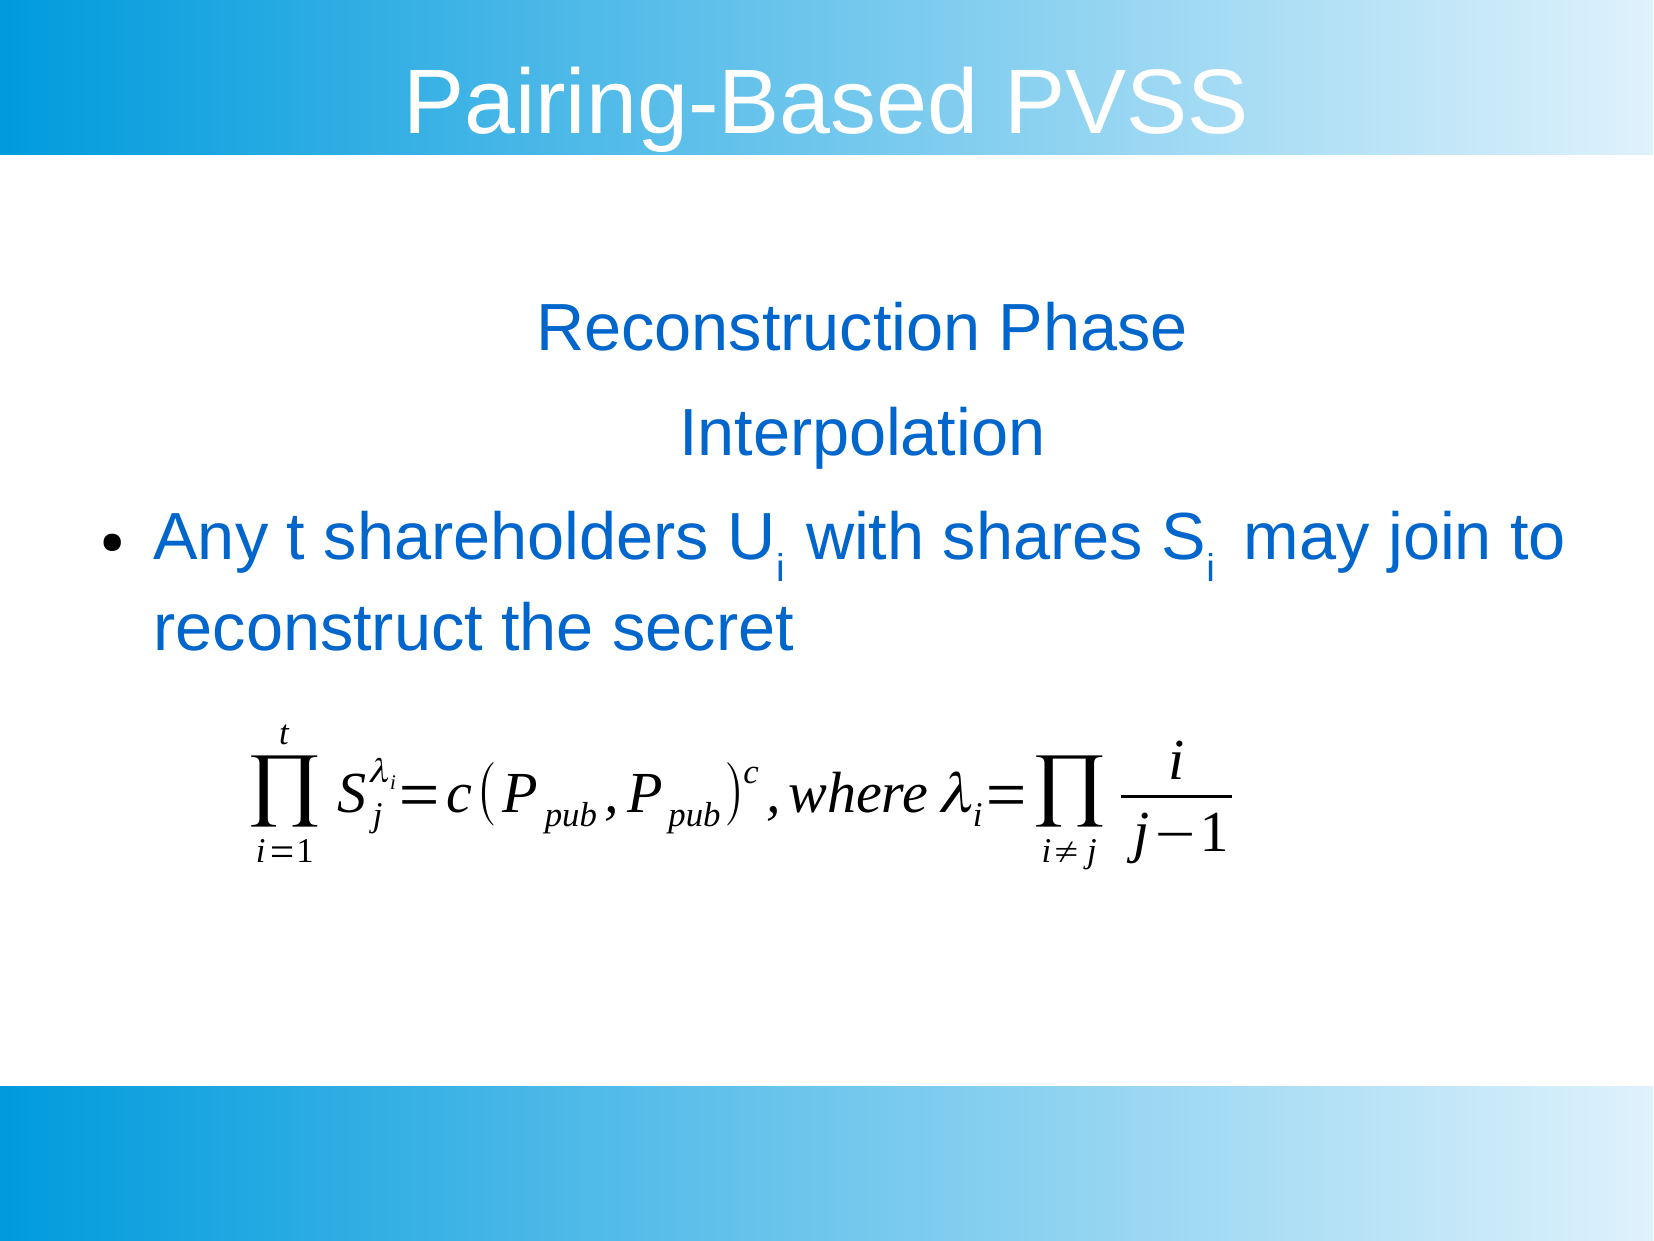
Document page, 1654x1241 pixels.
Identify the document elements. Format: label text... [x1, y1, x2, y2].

chart [241, 713, 1241, 871]
title Pairing-Based PVSS [82, 49, 1571, 155]
list Reconstruction Phase Interpolation Any t shareholders Ui with shares Si may join to reconstruct the secret [82, 290, 1571, 1010]
